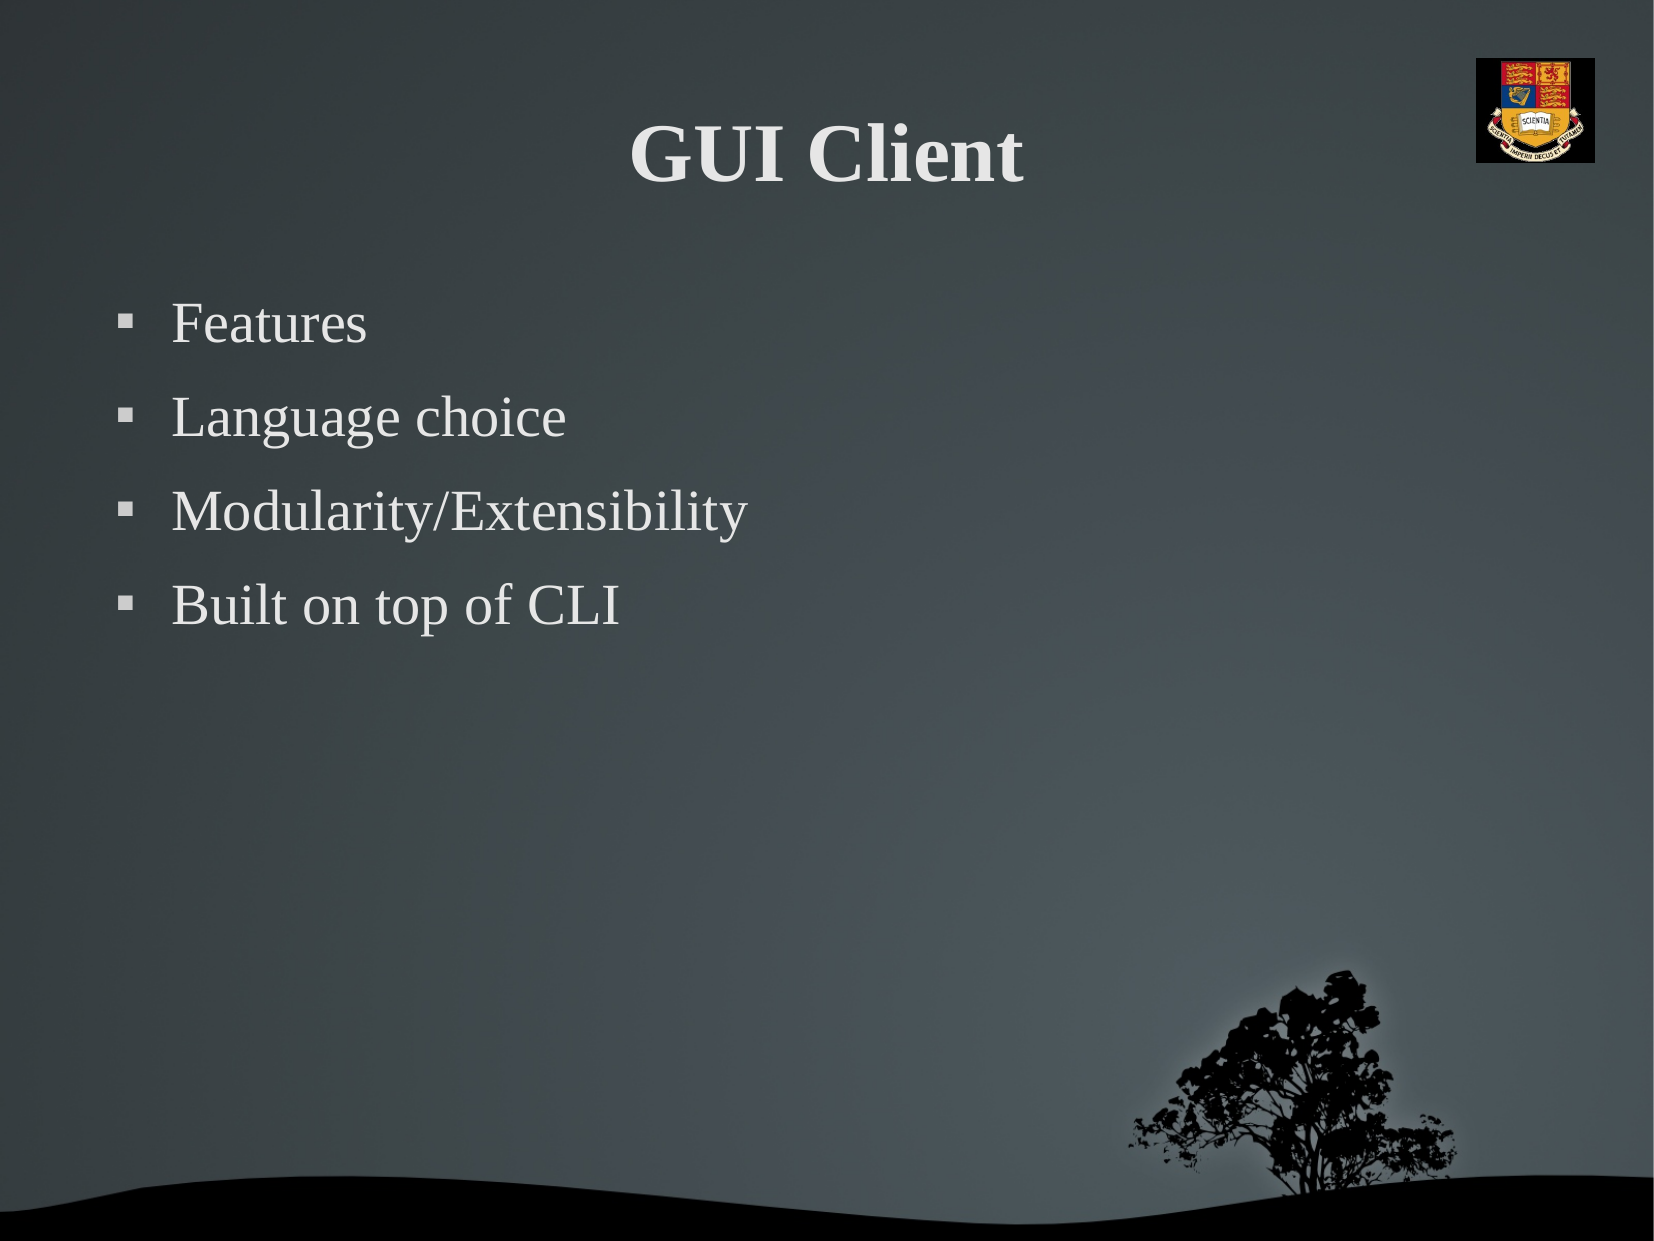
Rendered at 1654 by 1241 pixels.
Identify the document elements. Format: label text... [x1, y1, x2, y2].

title GUI Client [82, 49, 1571, 257]
picture [0, 0, 1654, 1241]
list Features Language choice Modularity/Extensibility Built on top of CLI [82, 290, 1571, 1109]
